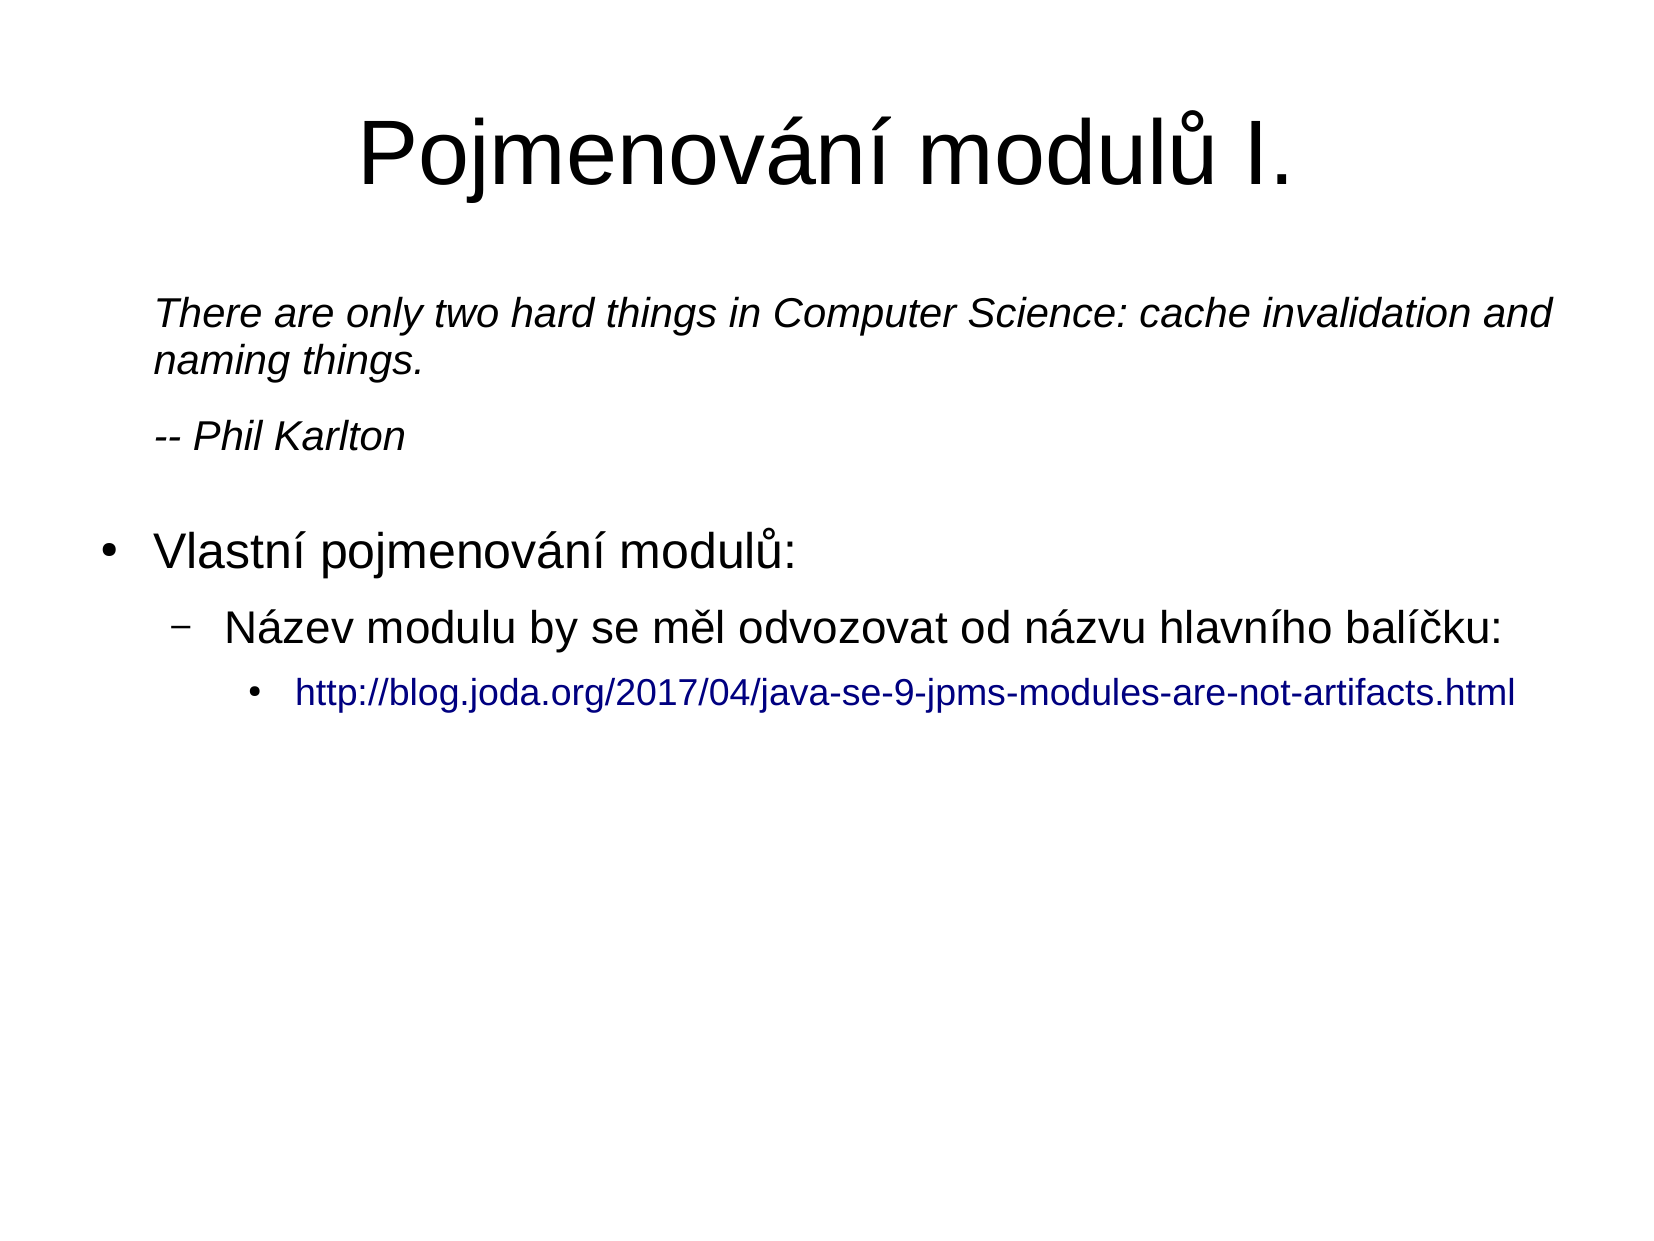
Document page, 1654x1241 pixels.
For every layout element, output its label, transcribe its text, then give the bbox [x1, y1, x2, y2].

list There are only two hard things in Computer Science: cache invalidation and naming things. -- Phil Karlton Vlastní pojmenování modulů: Název modulu by se měl odvozovat od názvu hlavního balíčku: http://blog.joda.org/2017/04/java-se-9-jpms-modules-are-not-artifacts.html [82, 290, 1571, 1217]
title Pojmenování modulů I. [82, 49, 1571, 257]
